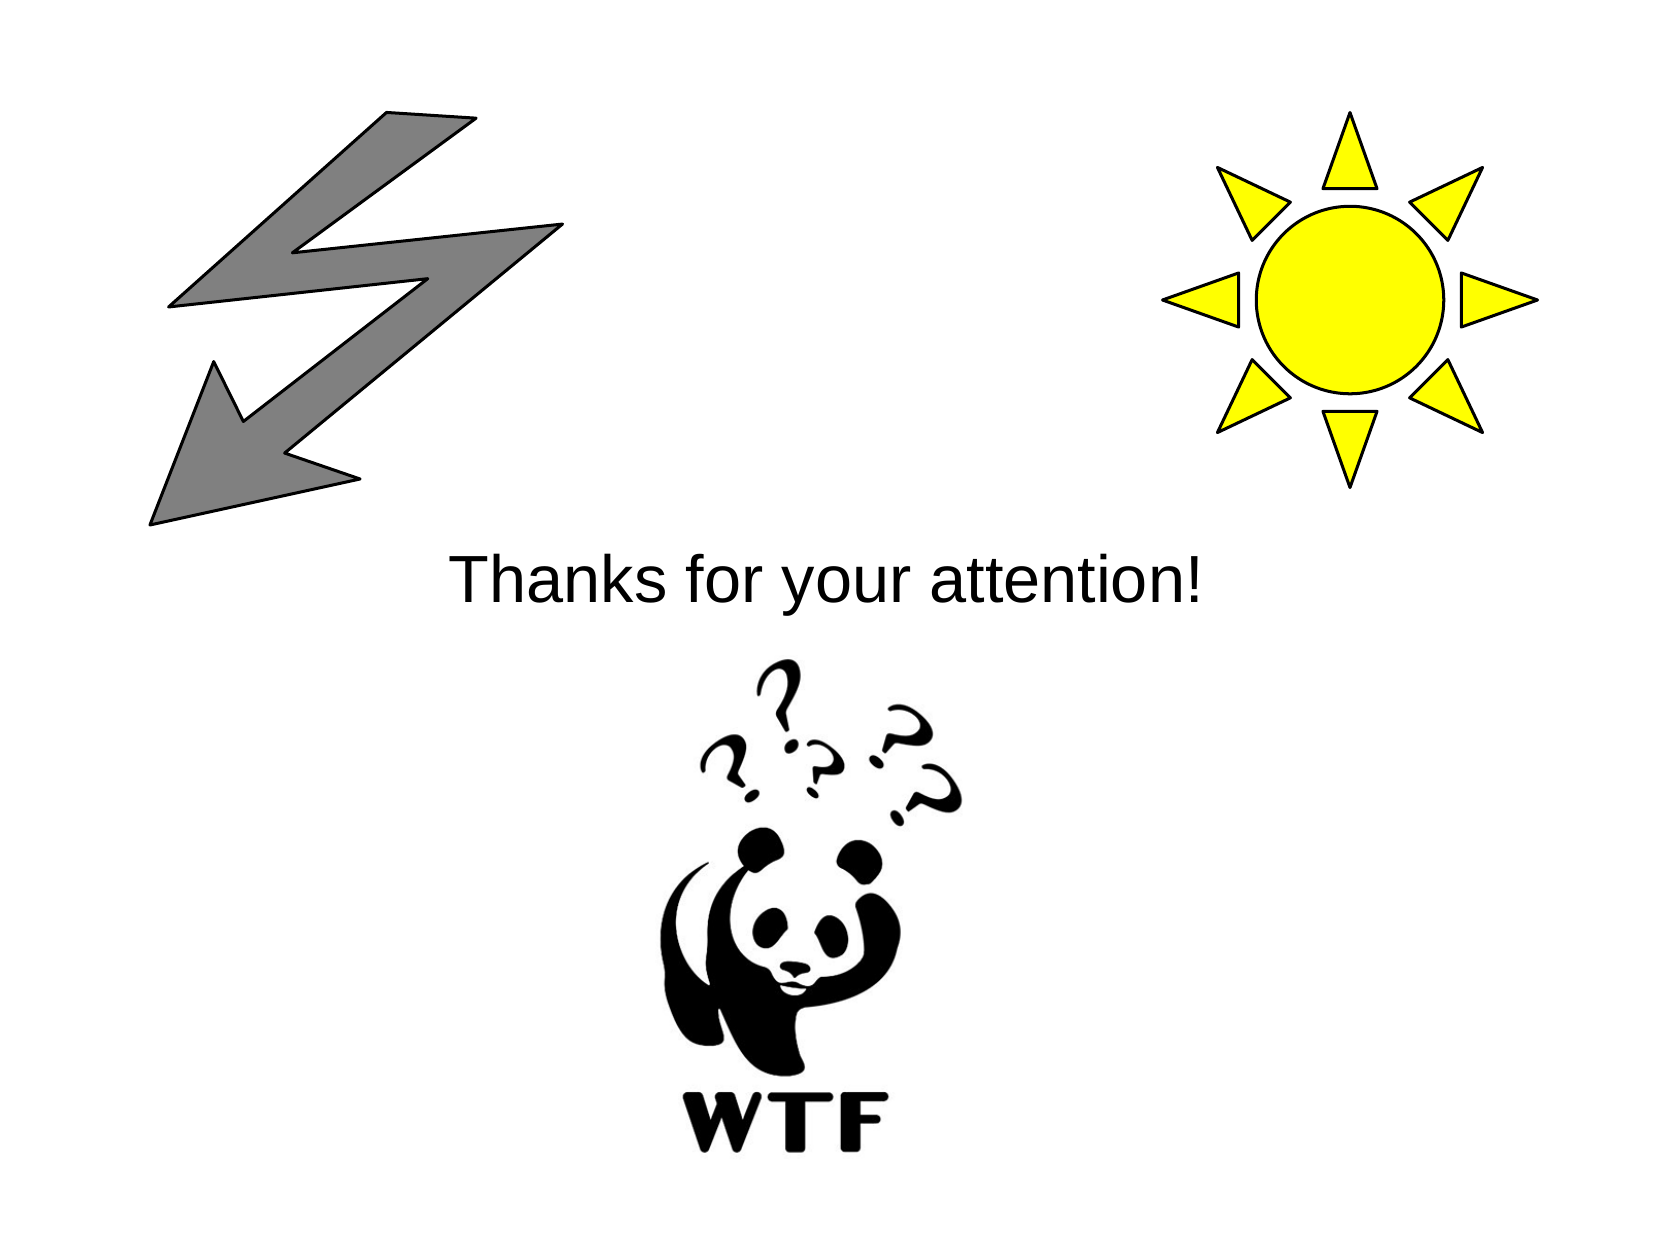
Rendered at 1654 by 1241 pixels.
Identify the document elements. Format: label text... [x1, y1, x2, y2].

text_box [1217, 167, 1291, 241]
text_box [1256, 206, 1444, 394]
text_box [1322, 112, 1378, 189]
subtitle Thanks for your attention! [82, 56, 1571, 1102]
picture [647, 655, 976, 1163]
text_box [1461, 272, 1538, 328]
text_box [149, 112, 563, 526]
text_box [1409, 167, 1483, 241]
text_box [1322, 411, 1378, 488]
text_box [1162, 272, 1239, 328]
text_box [1409, 359, 1483, 433]
text_box [1217, 359, 1291, 433]
